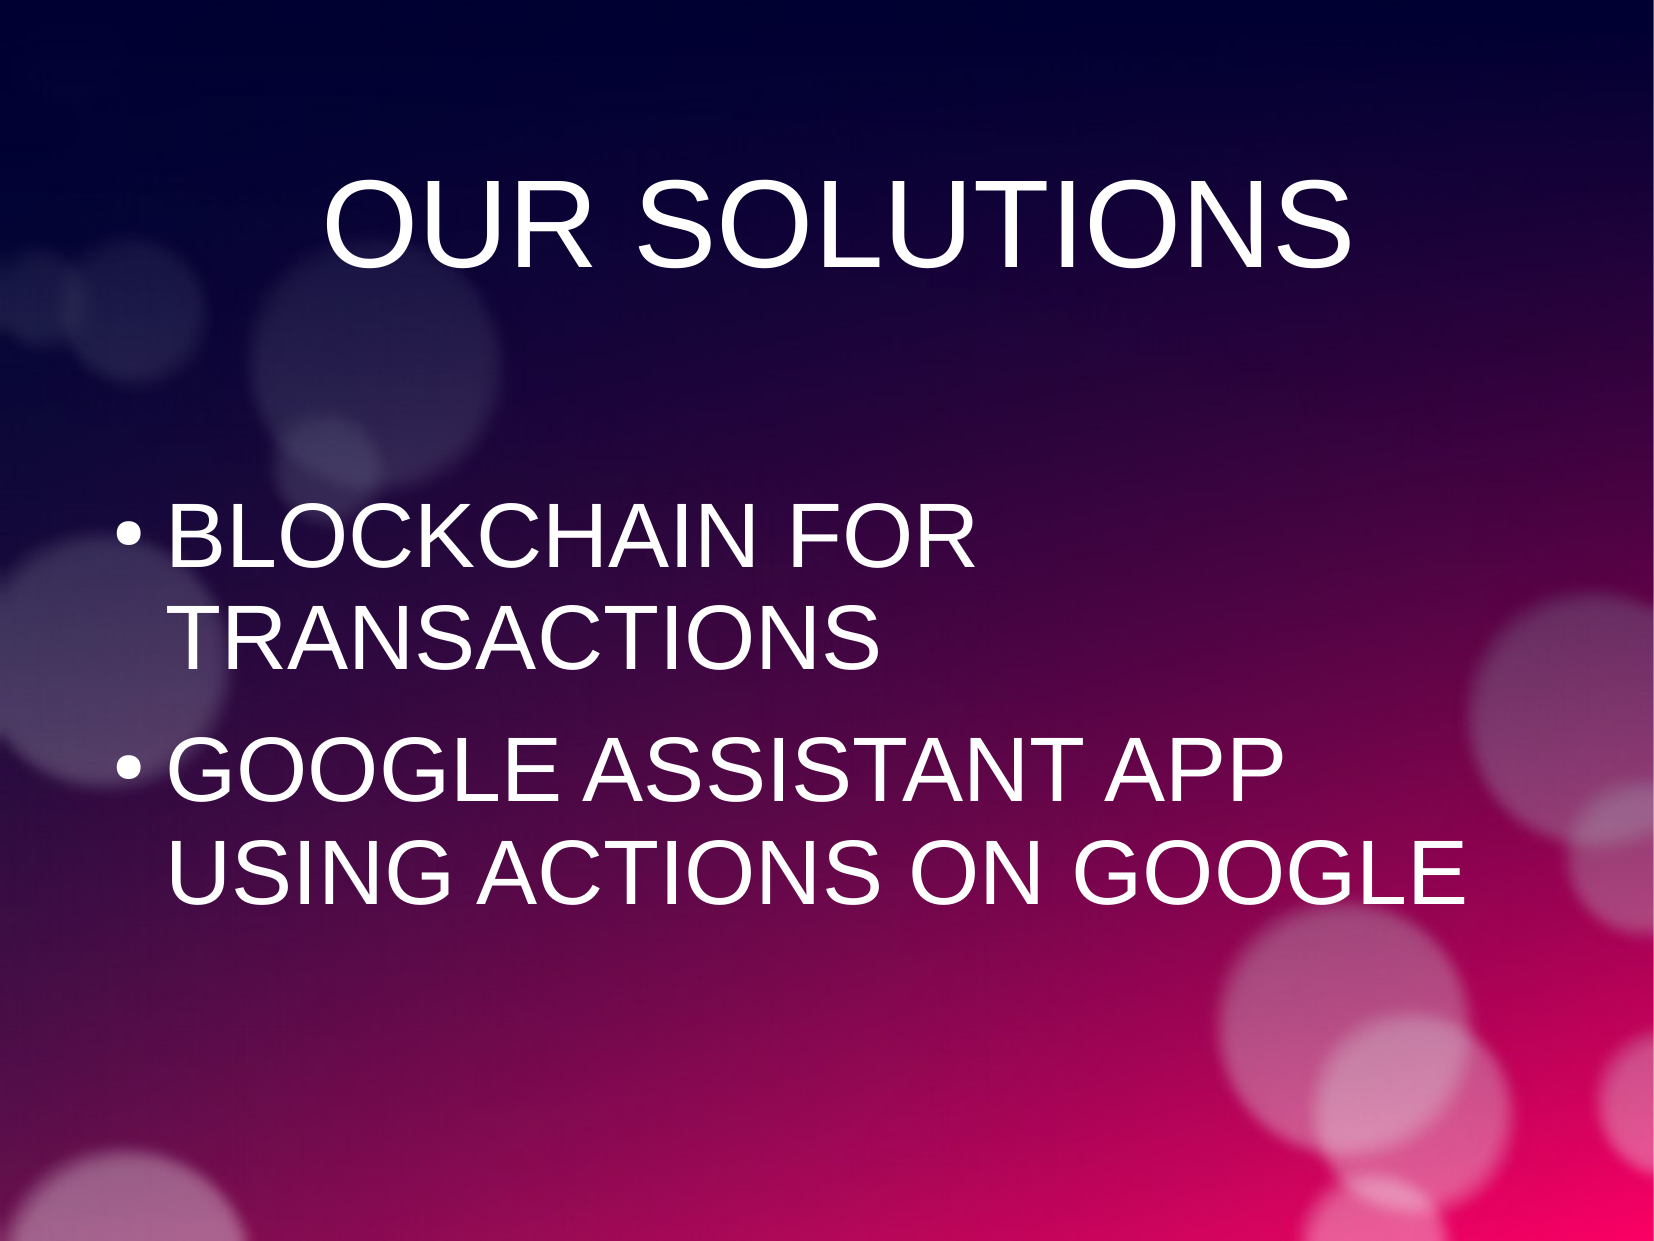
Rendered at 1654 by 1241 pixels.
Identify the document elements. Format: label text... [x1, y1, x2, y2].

list BLOCKCHAIN FOR TRANSACTIONS GOOGLE ASSISTANT APP USING ACTIONS ON GOOGLE [94, 484, 1583, 927]
title OUR SOLUTIONS [94, 94, 1583, 355]
picture [0, 0, 1654, 1241]
